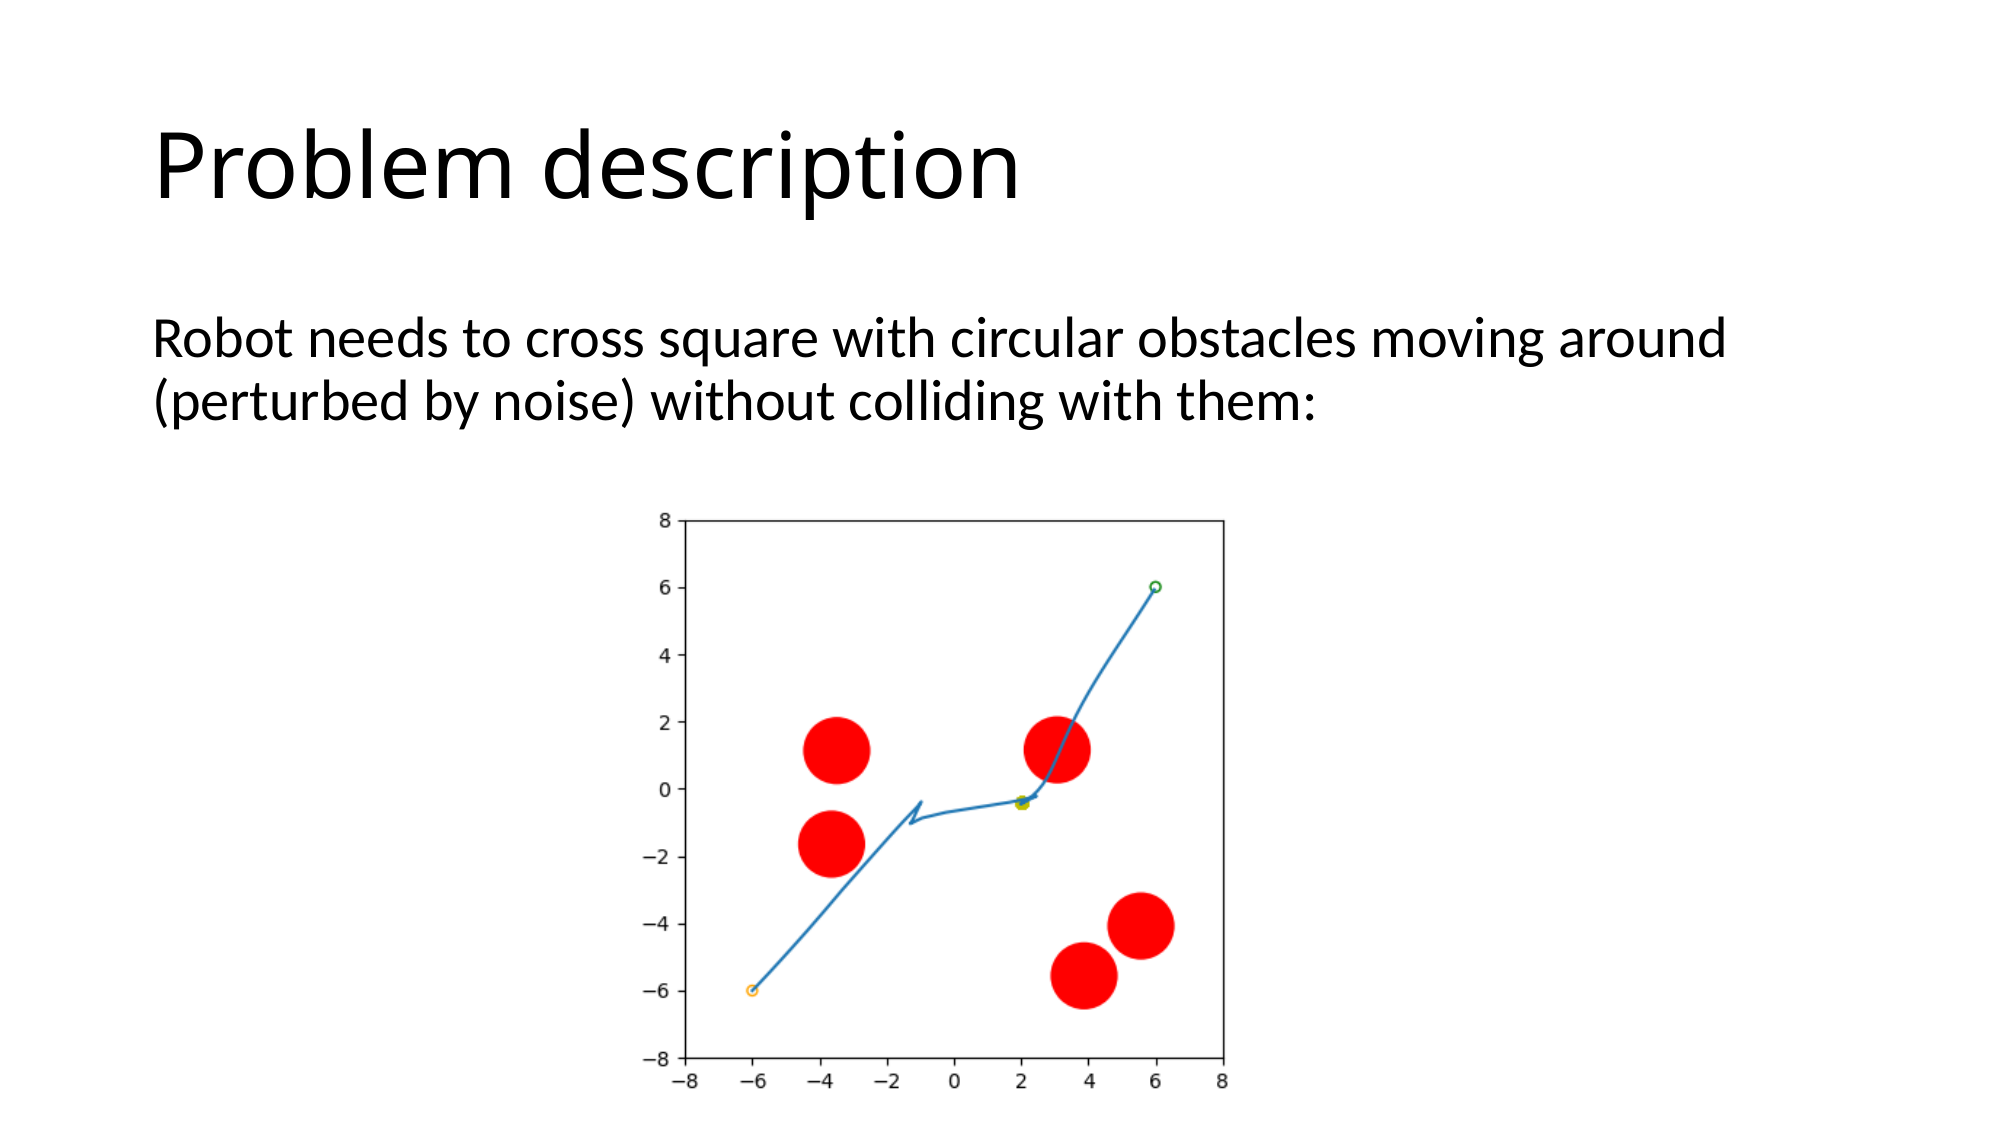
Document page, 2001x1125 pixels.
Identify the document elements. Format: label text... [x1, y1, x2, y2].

list Robot needs to cross square with circular obstacles moving around (perturbed by noise) without colliding with them: [137, 299, 1863, 1014]
picture [477, 436, 1408, 1125]
title Problem description [137, 59, 1863, 278]
